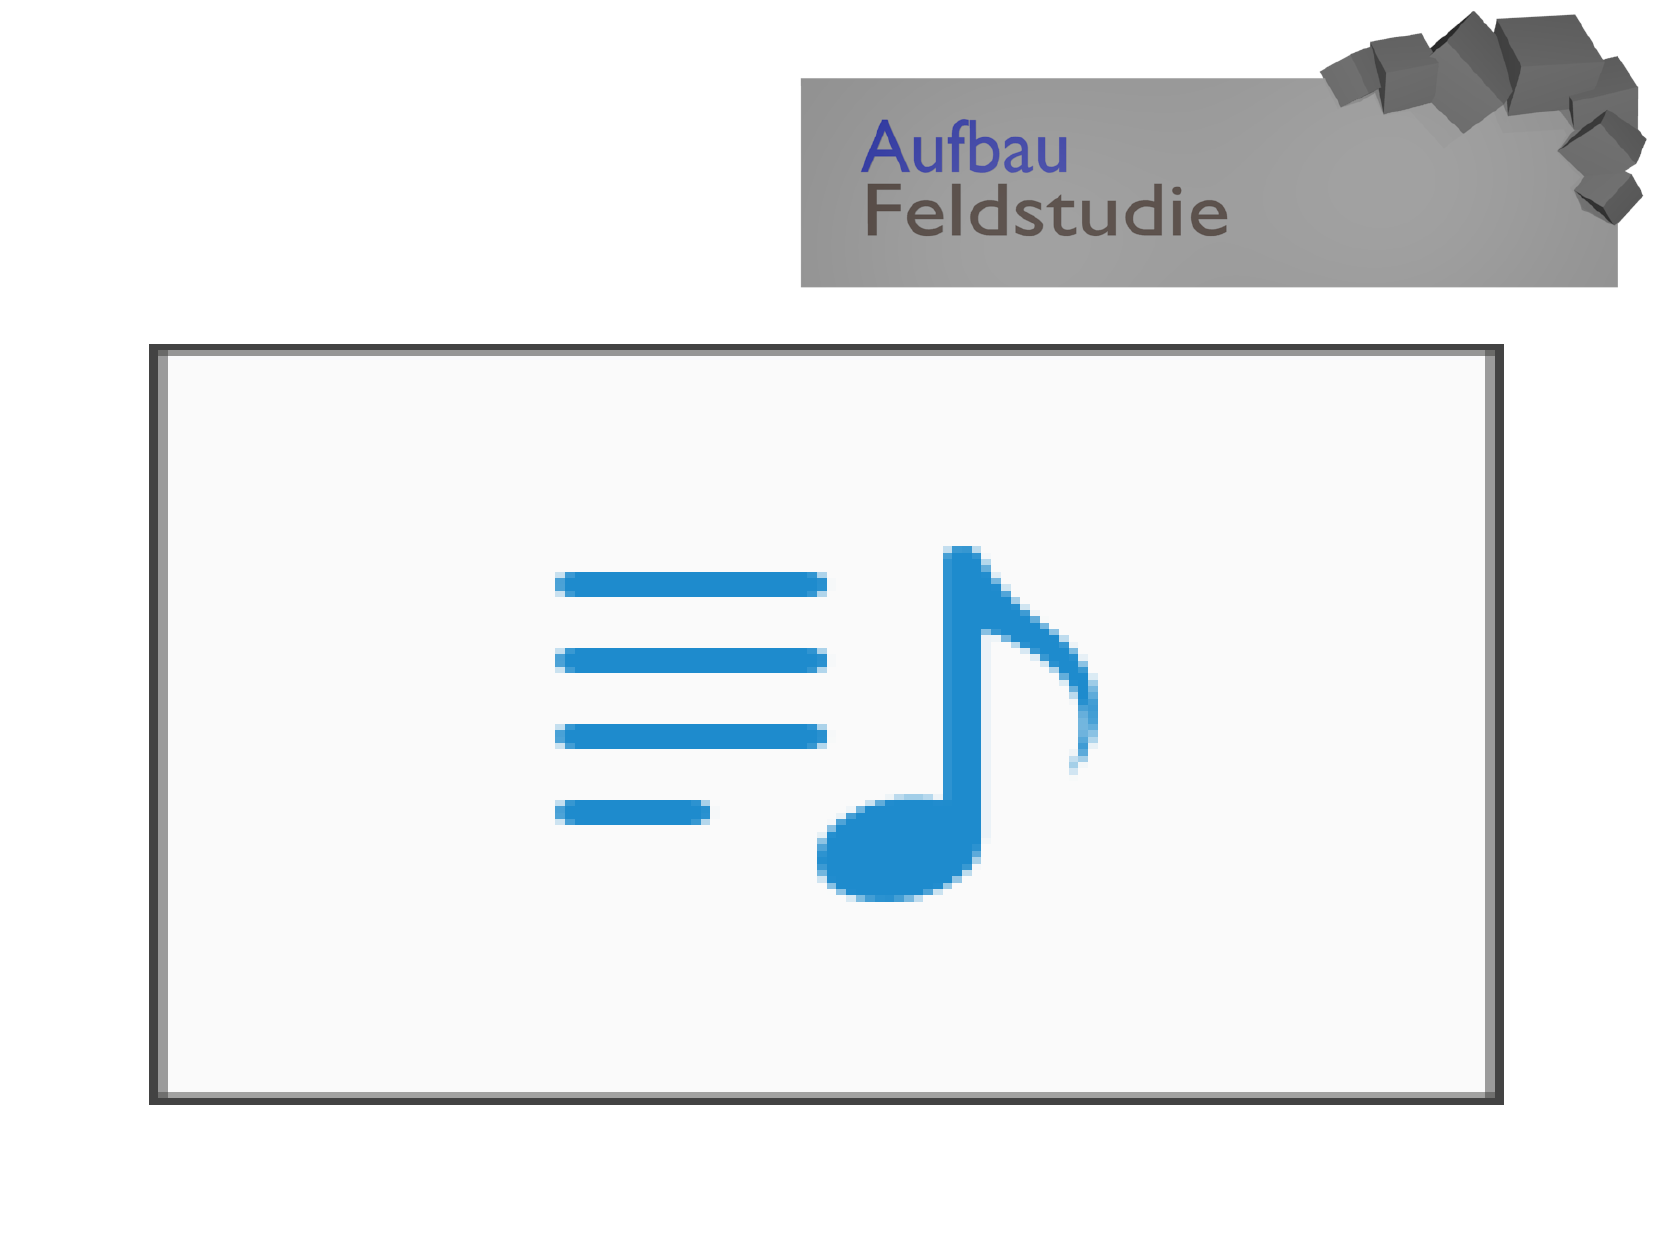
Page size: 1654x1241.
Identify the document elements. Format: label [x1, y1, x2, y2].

picture [767, 0, 1654, 499]
text_box [148, 343, 1506, 1106]
